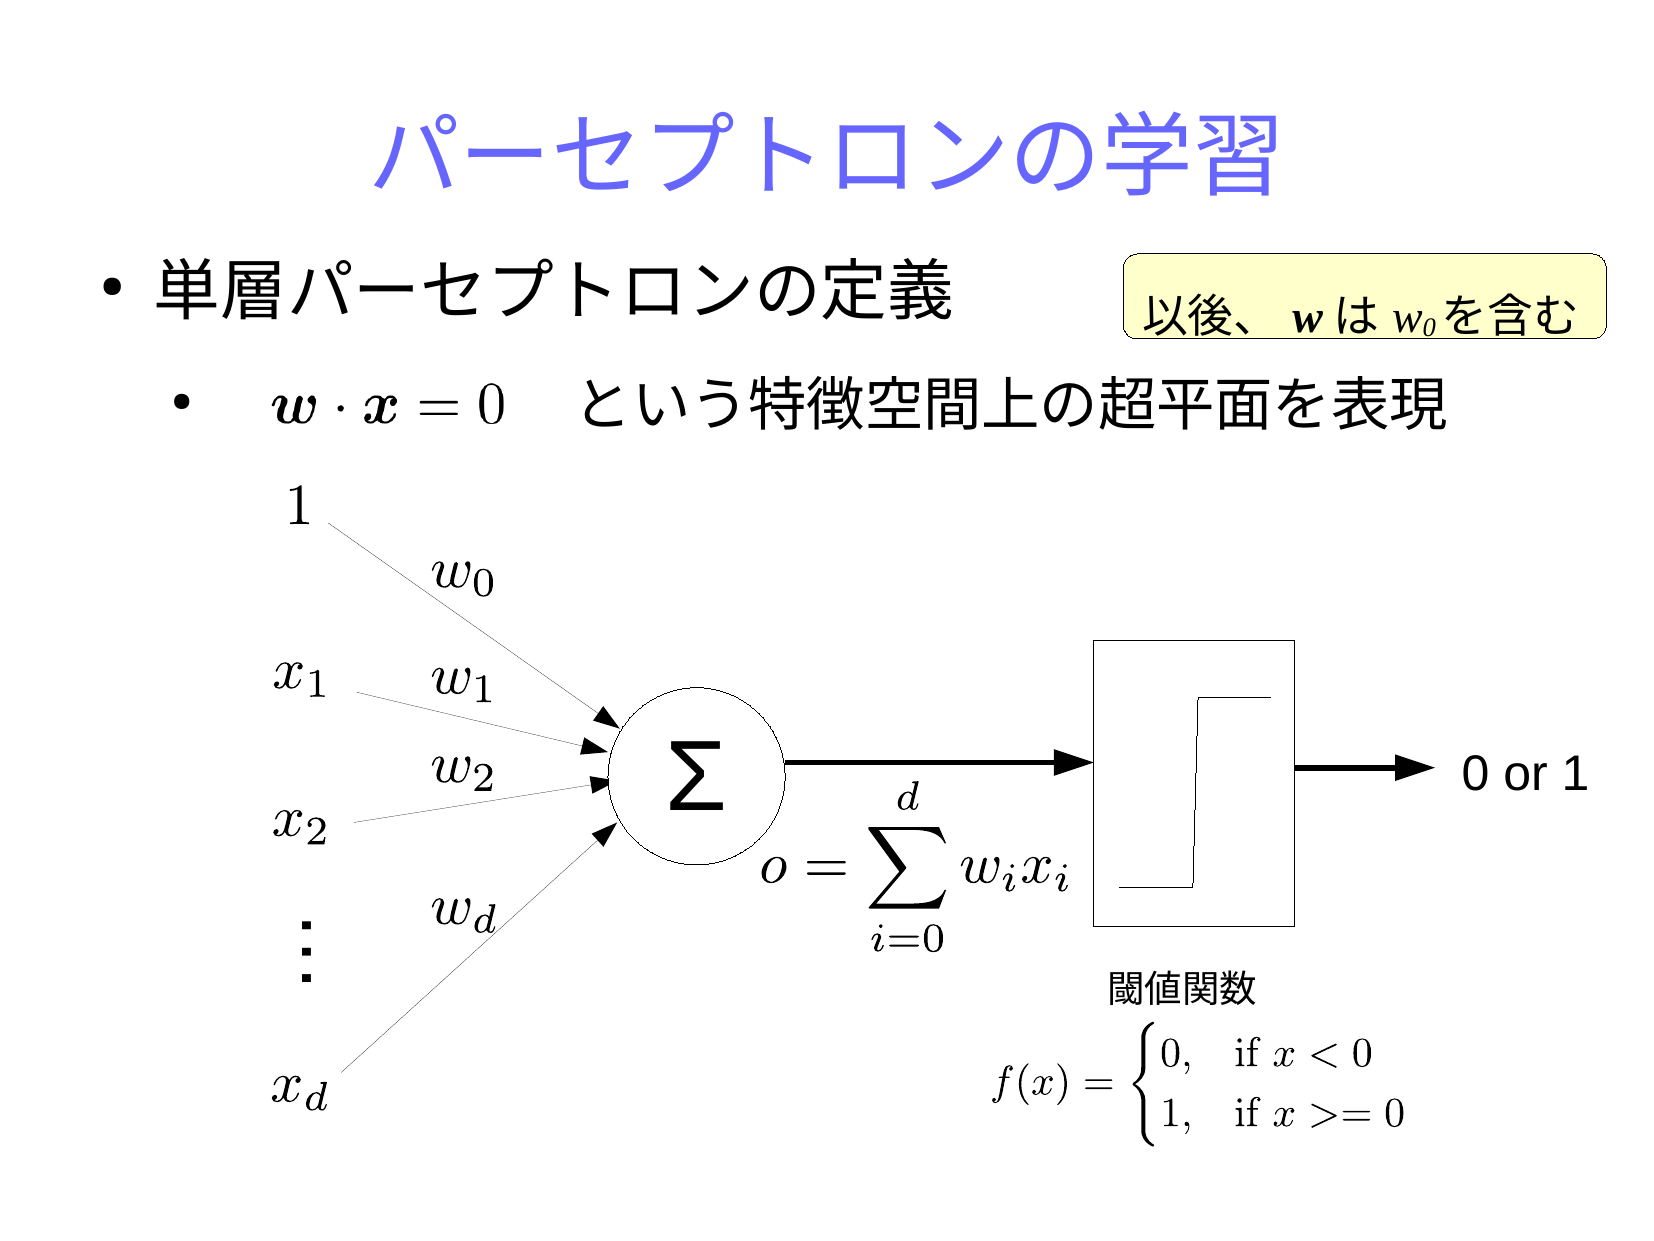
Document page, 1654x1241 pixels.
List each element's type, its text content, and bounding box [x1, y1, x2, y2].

list 単層パーセプトロンの定義 という特徴空間上の超平面を表現 [82, 242, 1571, 963]
picture [431, 898, 496, 933]
picture [992, 1021, 1404, 1147]
text_box Σ [607, 687, 786, 865]
picture [271, 1075, 327, 1111]
picture [273, 662, 325, 697]
picture [431, 756, 493, 791]
picture [271, 383, 504, 424]
text_box 閾値関数 [1092, 951, 1273, 1021]
title パーセプトロンの学習 [82, 49, 1571, 242]
text_box [1093, 640, 1295, 927]
picture [289, 485, 309, 525]
text_box 以後、wはw0を含む [1123, 253, 1607, 339]
text_box 0 or 1 [1446, 738, 1625, 809]
picture [431, 561, 493, 597]
picture [431, 667, 492, 703]
picture [761, 781, 1069, 953]
picture [273, 809, 326, 845]
text_box … [211, 895, 428, 979]
